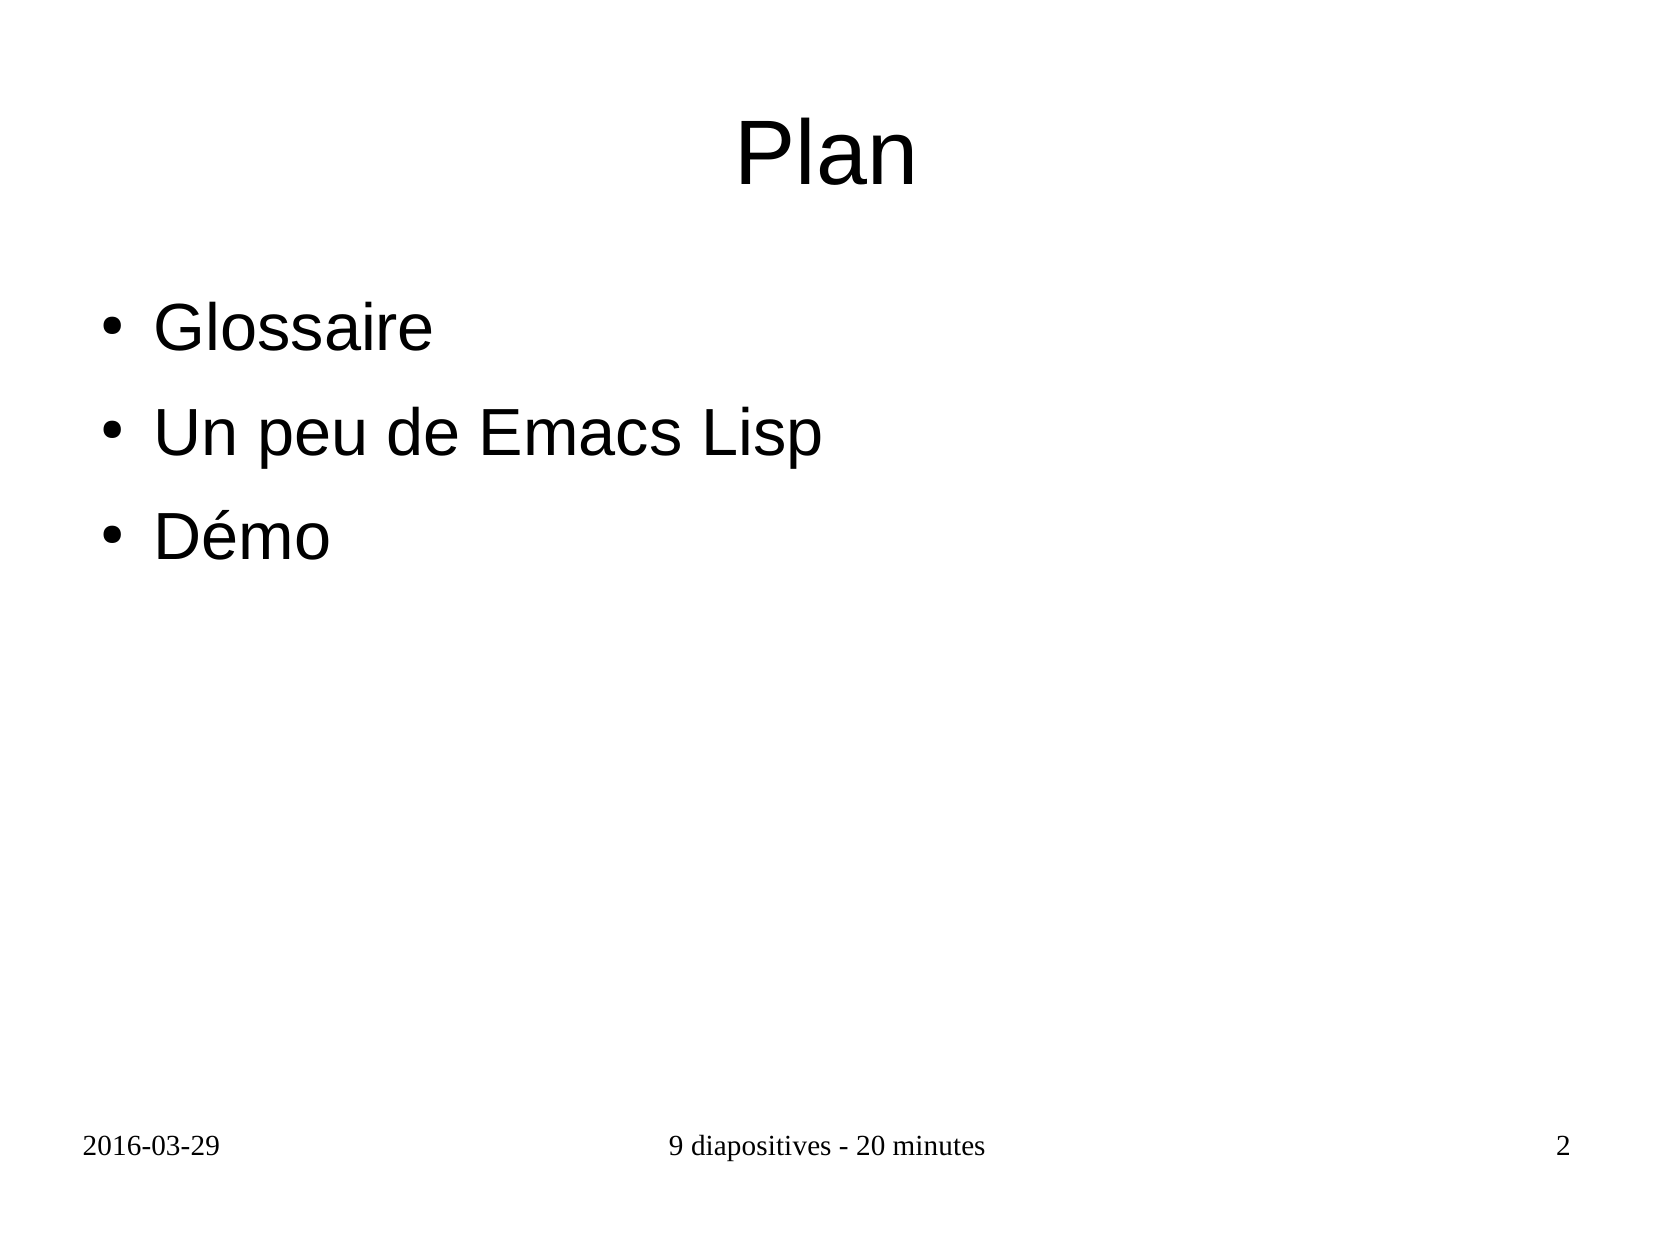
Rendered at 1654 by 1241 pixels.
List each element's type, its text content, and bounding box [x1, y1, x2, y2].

title Plan [82, 49, 1571, 257]
list Glossaire Un peu de Emacs Lisp Démo [82, 290, 1571, 1010]
